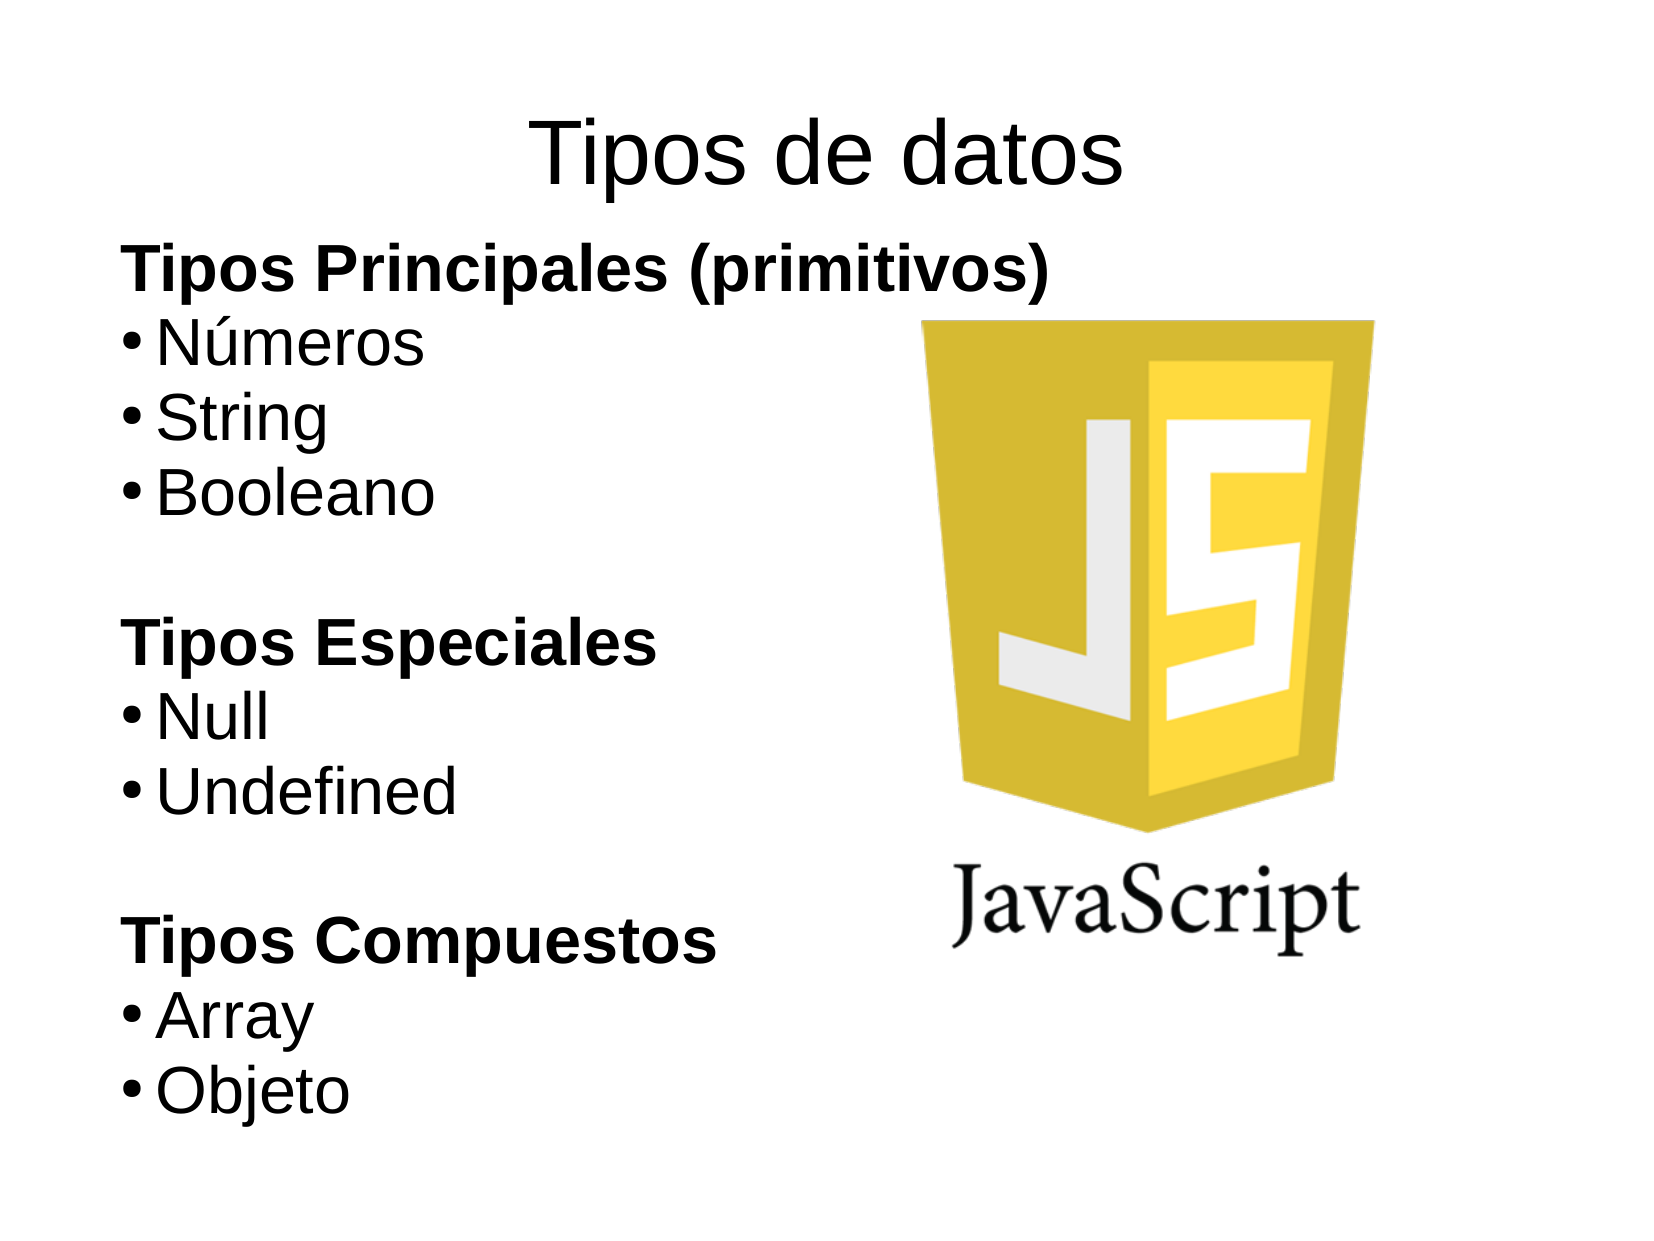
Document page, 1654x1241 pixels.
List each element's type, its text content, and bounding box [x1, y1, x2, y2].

picture [811, 301, 1486, 976]
title Tipos de datos [82, 49, 1571, 257]
subtitle Tipos Principales (primitivos) Números String Booleano Tipos Especiales Null Undefined Tipos Compuestos Array Objeto [105, 230, 1594, 1126]
